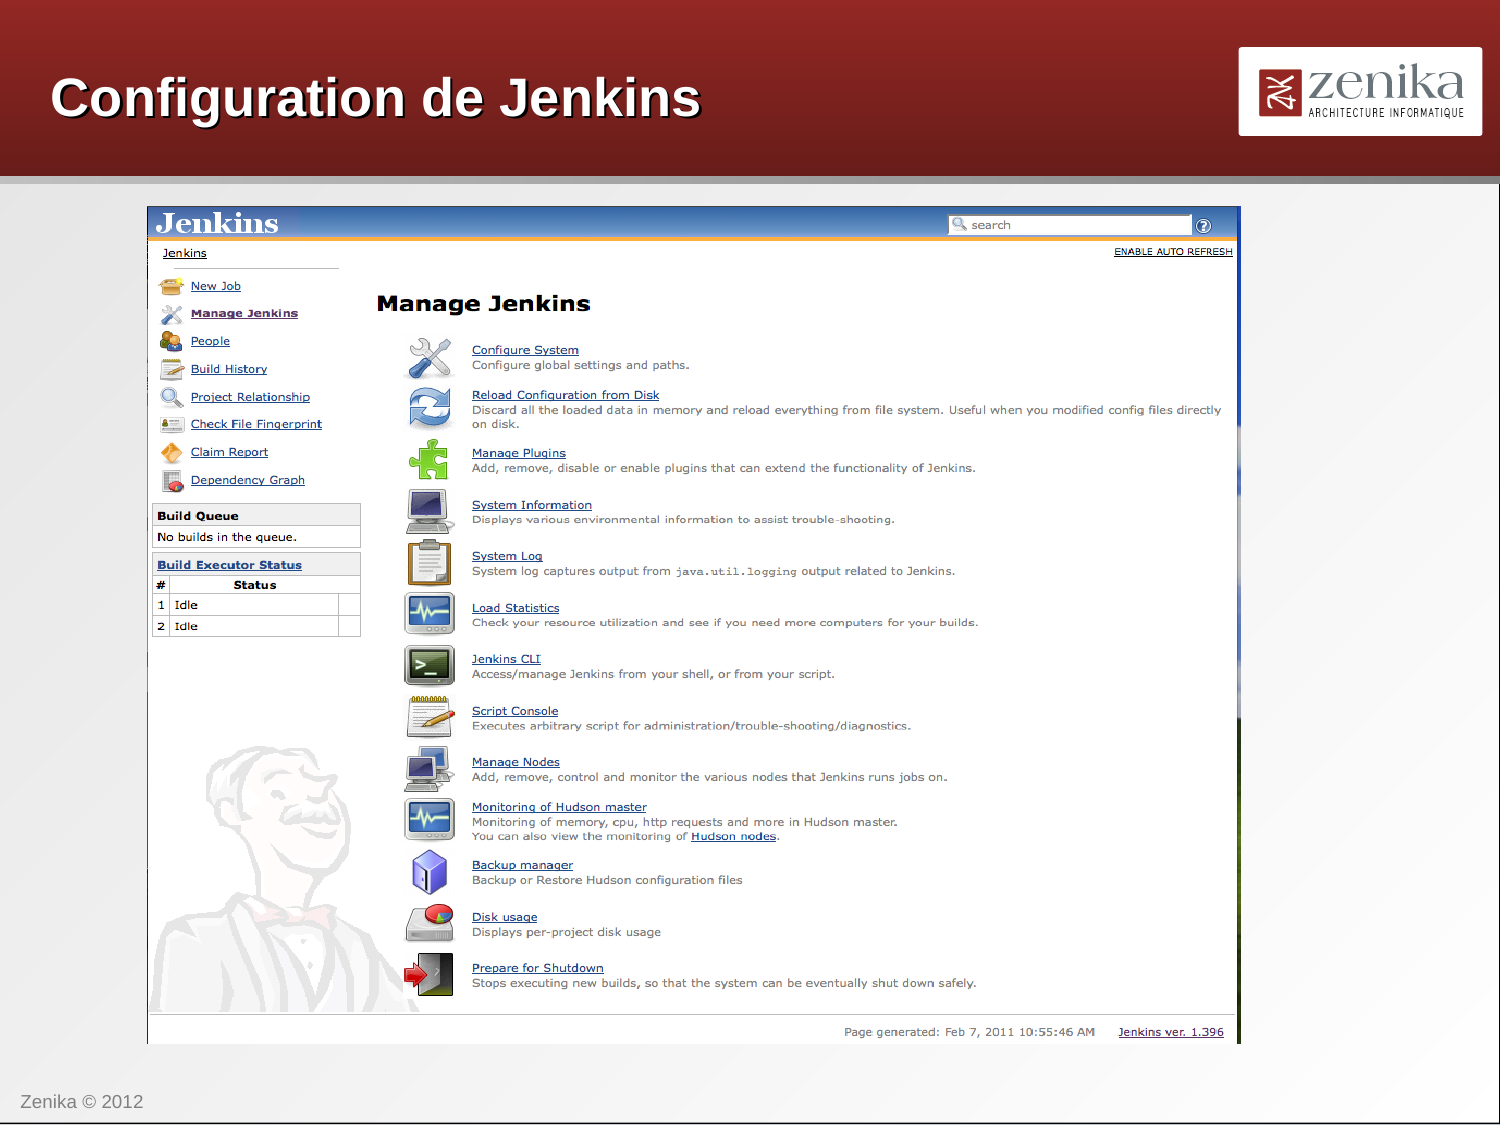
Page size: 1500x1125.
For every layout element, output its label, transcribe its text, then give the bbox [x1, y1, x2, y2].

picture [147, 206, 1241, 1044]
picture [1257, 58, 1464, 125]
title Configuration de Jenkins [50, 15, 1206, 180]
